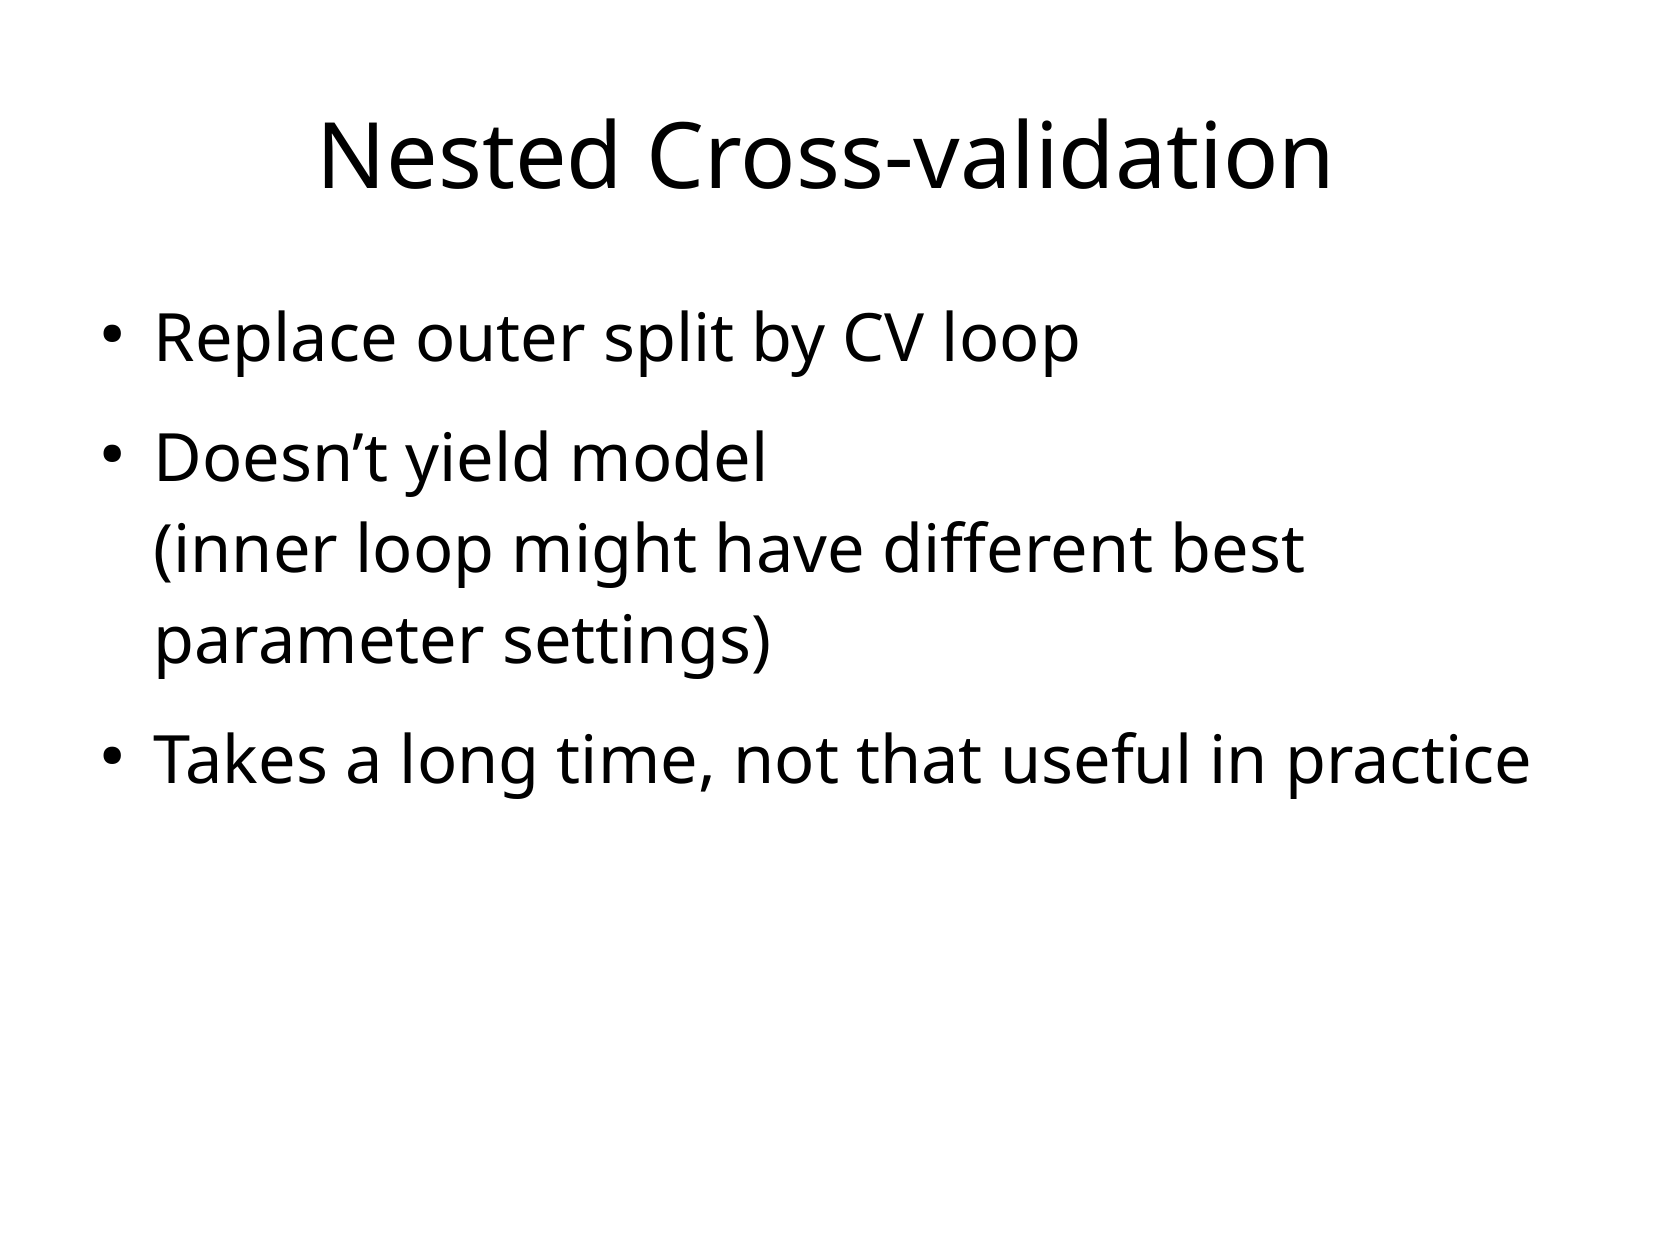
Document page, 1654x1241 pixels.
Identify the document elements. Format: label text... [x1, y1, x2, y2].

list Replace outer split by CV loop Doesn’t yield model (inner loop might have different best parameter settings) Takes a long time, not that useful in practice [82, 290, 1571, 1010]
title Nested Cross-validation [82, 49, 1571, 257]
